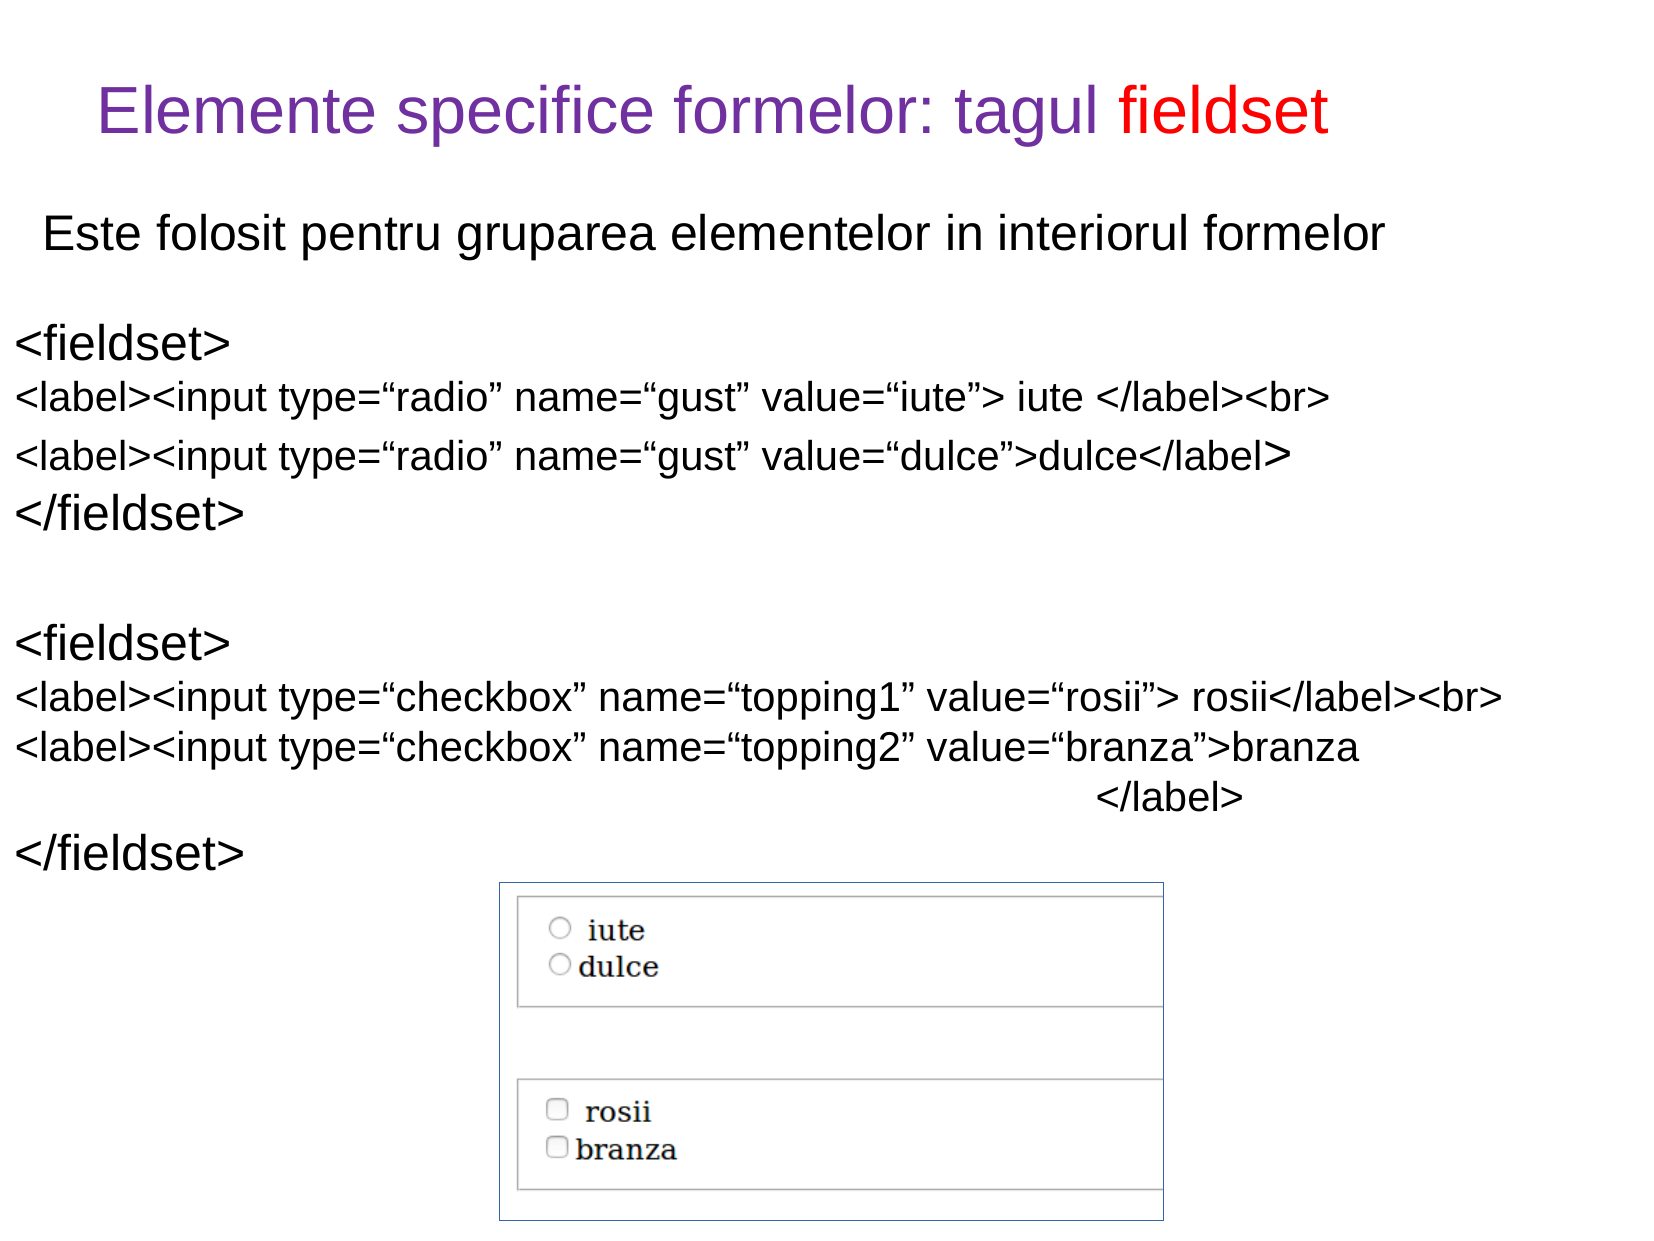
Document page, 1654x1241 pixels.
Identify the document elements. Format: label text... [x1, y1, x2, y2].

picture [499, 882, 1164, 1221]
text_box Elemente specifice formelor: tagul fieldset [81, 59, 1475, 155]
text_box Este folosit pentru gruparea elementelor in interiorul formelor <fieldset> <label><input type=“radio” name=“gust” value=“iute”> iute </label><br> <label><input type=“radio” name=“gust” value=“dulce”>dulce</label> </fieldset> <fieldset> <label><input type=“checkbox” name=“topping1” value=“rosii”> rosii</label><br> <label><input type=“checkbox” name=“topping2” value=“branza”>branza </label> </fieldset> [0, 192, 1640, 888]
